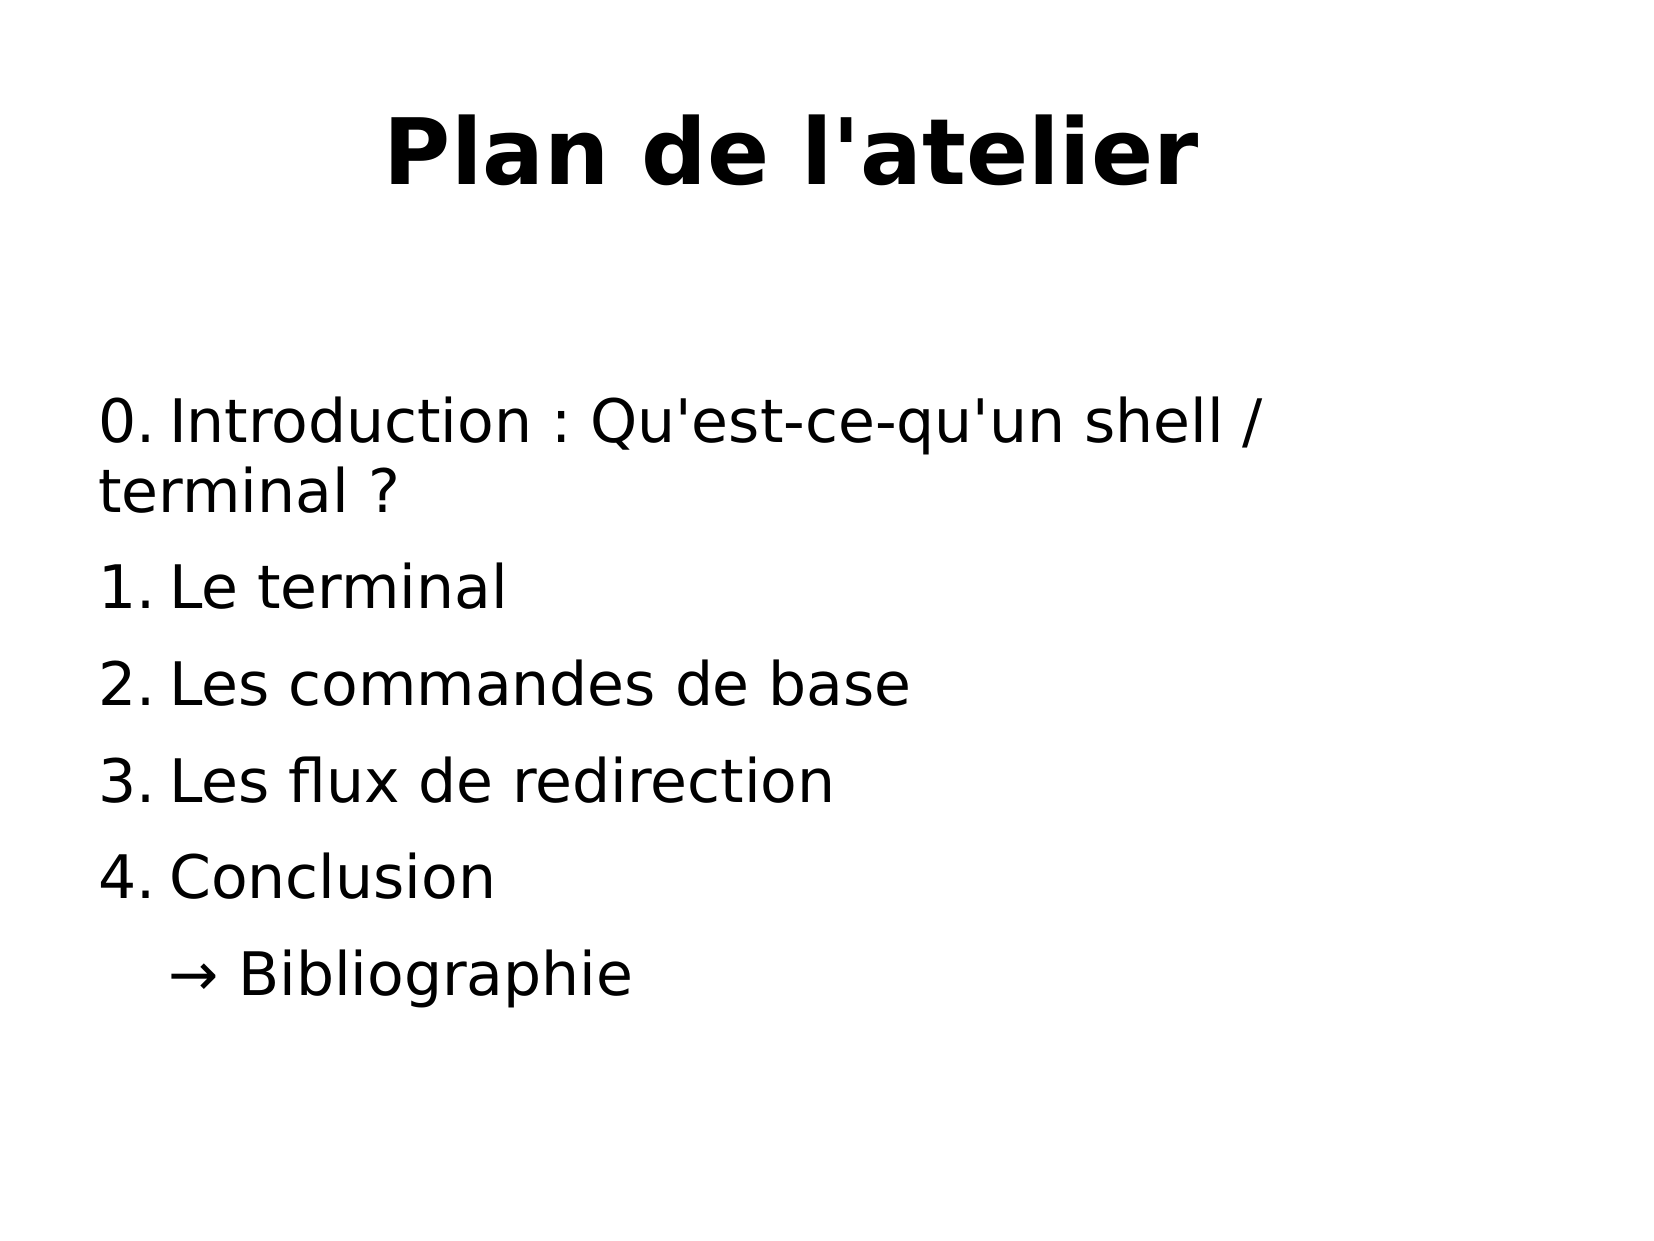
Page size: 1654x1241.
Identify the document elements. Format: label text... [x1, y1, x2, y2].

title Plan de l'atelier [82, 49, 1571, 257]
list Introduction : Qu'est-ce-qu'un shell / terminal ? Le terminal Les commandes de base Les flux de redirection Conclusion → Bibliographie [82, 290, 1571, 1010]
